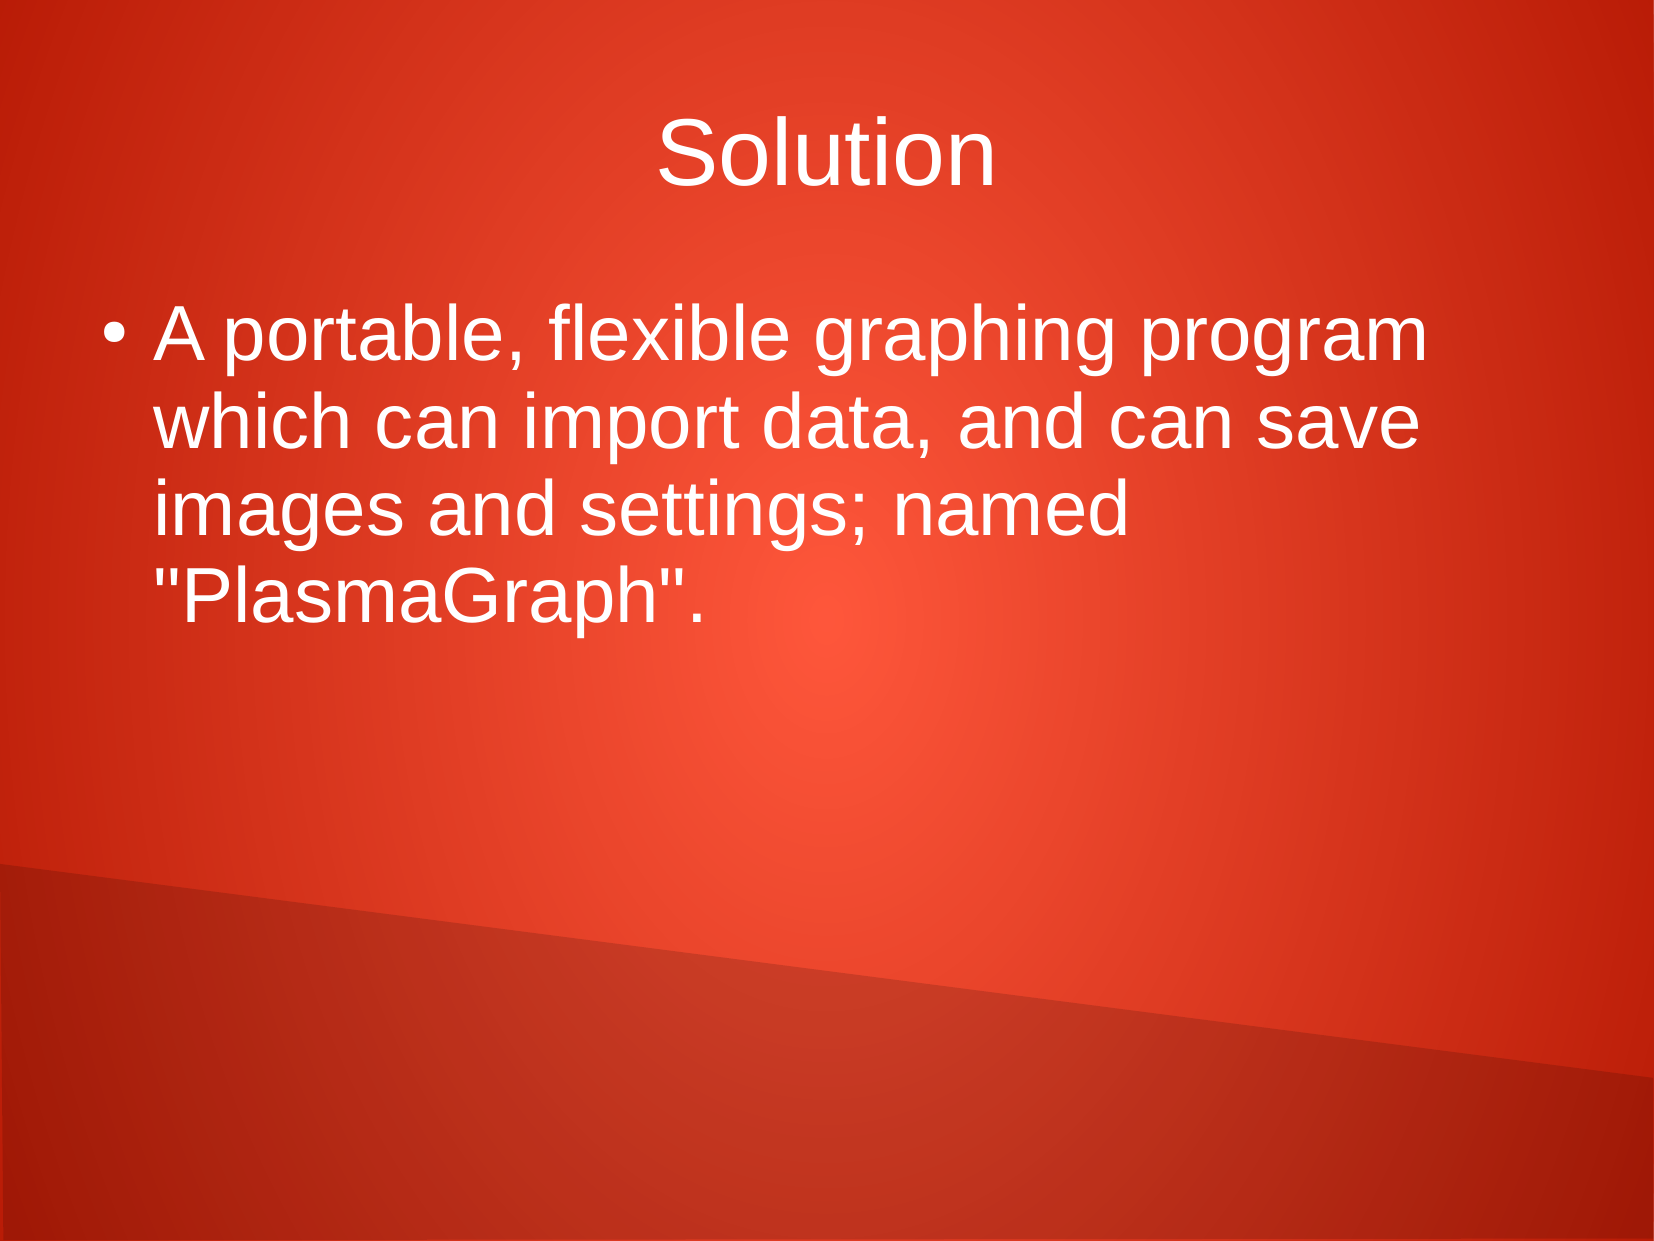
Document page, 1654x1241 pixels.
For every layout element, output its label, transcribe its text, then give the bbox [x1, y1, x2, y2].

title Solution [82, 49, 1571, 257]
list A portable, flexible graphing program which can import data, and can save images and settings; named "PlasmaGraph". [82, 290, 1571, 1010]
